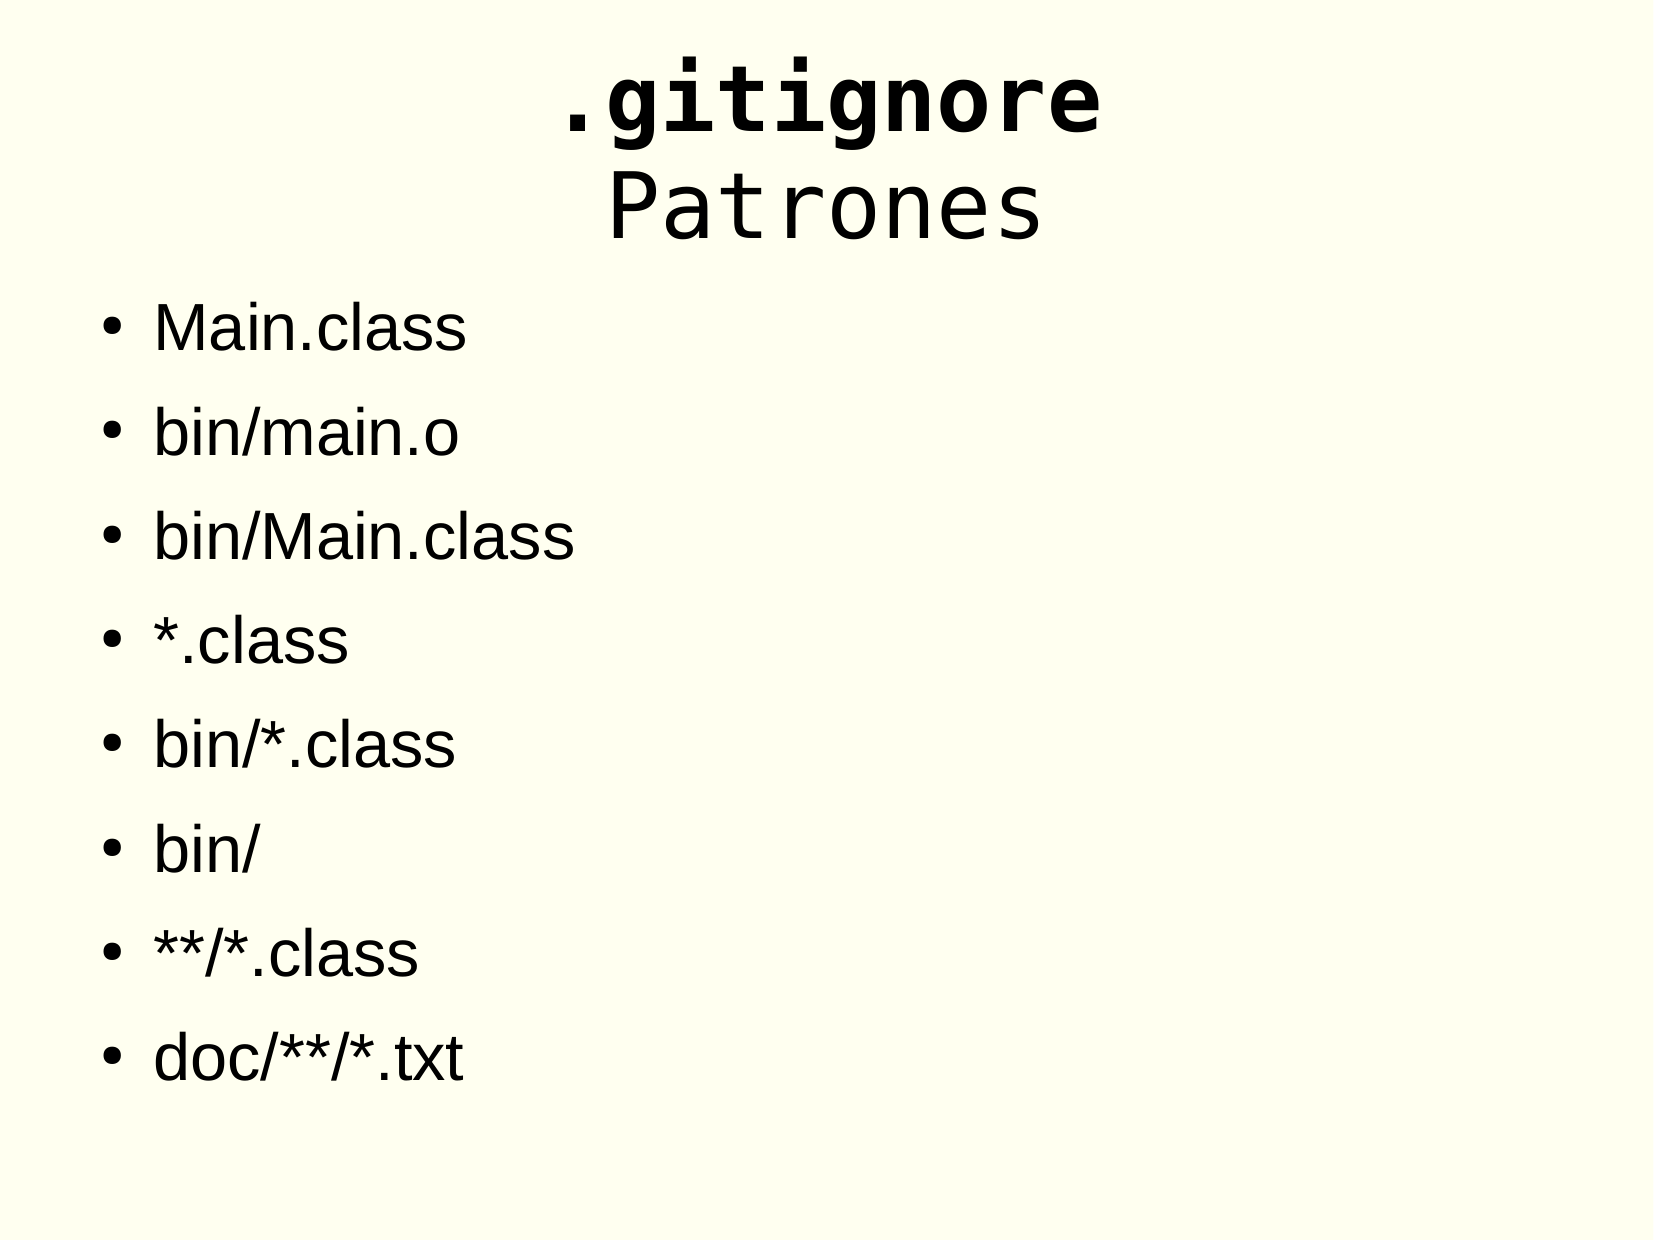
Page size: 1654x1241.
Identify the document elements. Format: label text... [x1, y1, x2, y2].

list Main.class bin/main.o bin/Main.class *.class bin/*.class bin/ **/*.class doc/**/*.txt [82, 290, 1571, 1111]
title .gitignore Patrones [82, 45, 1571, 261]
